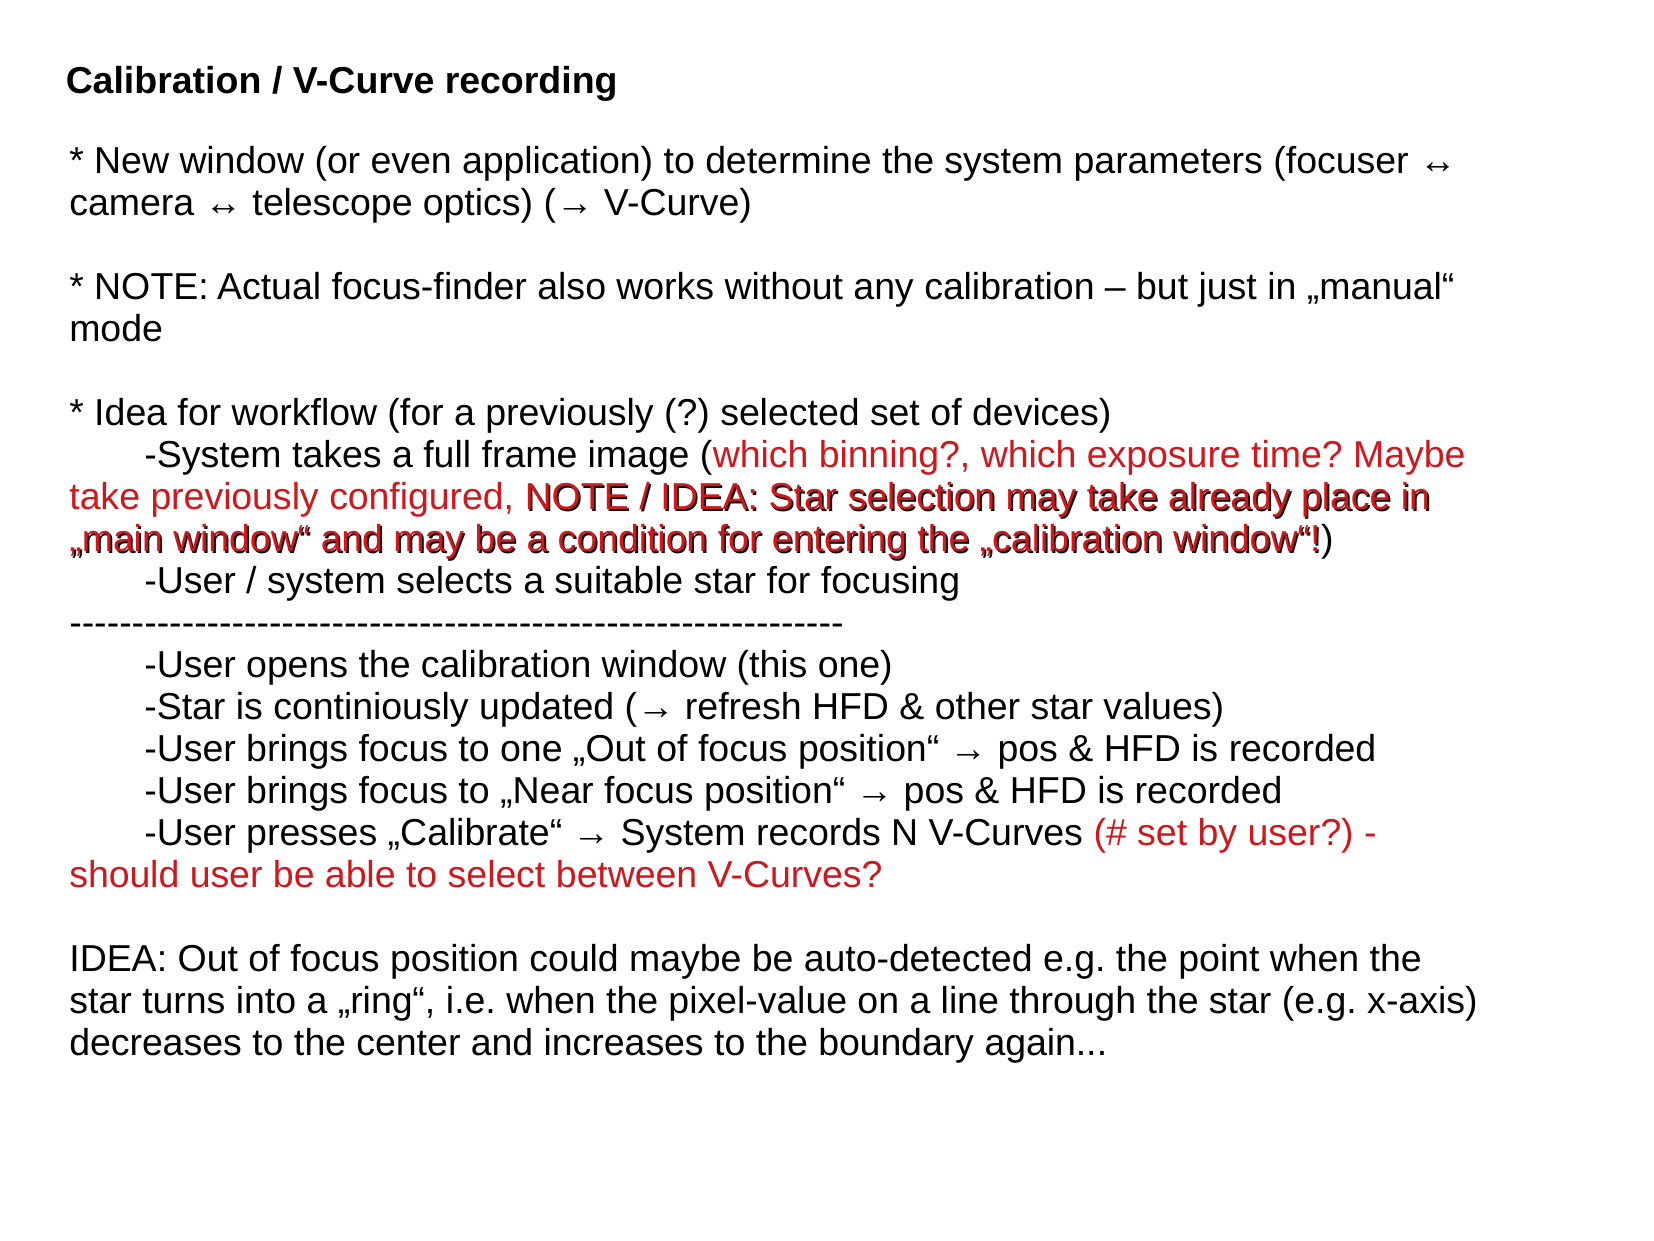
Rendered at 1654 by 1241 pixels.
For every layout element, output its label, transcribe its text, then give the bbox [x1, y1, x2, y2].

text_box * New window (or even application) to determine the system parameters (focuser ↔ camera ↔ telescope optics) (→ V-Curve) * NOTE: Actual focus-finder also works without any calibration – but just in „manual“ mode * Idea for workflow (for a previously (?) selected set of devices) -System takes a full frame image (which binning?, which exposure time? Maybe take previously configured, NOTE / IDEA: Star selection may take already place in „main window“ and may be a condition for entering the „calibration window“!) -User / system selects a suitable star for focusing -------------------------------------------------------------- -User opens the calibration window (this one) -Star is continiously updated (→ refresh HFD & other star values) -User brings focus to one „Out of focus position“ → pos & HFD is recorded -User brings focus to „Near focus position“ → pos & HFD is recorded -User presses „Calibrate“ → System records N V-Curves (# set by user?) - should user be able to select between V-Curves? IDEA: Out of focus position could maybe be auto-detected e.g. the point when the star turns into a „ring“, i.e. when the pixel-value on a line through the star (e.g. x-axis) decreases to the center and increases to the boundary again... [54, 132, 1510, 923]
text_box Calibration / V-Curve recording [51, 51, 826, 102]
